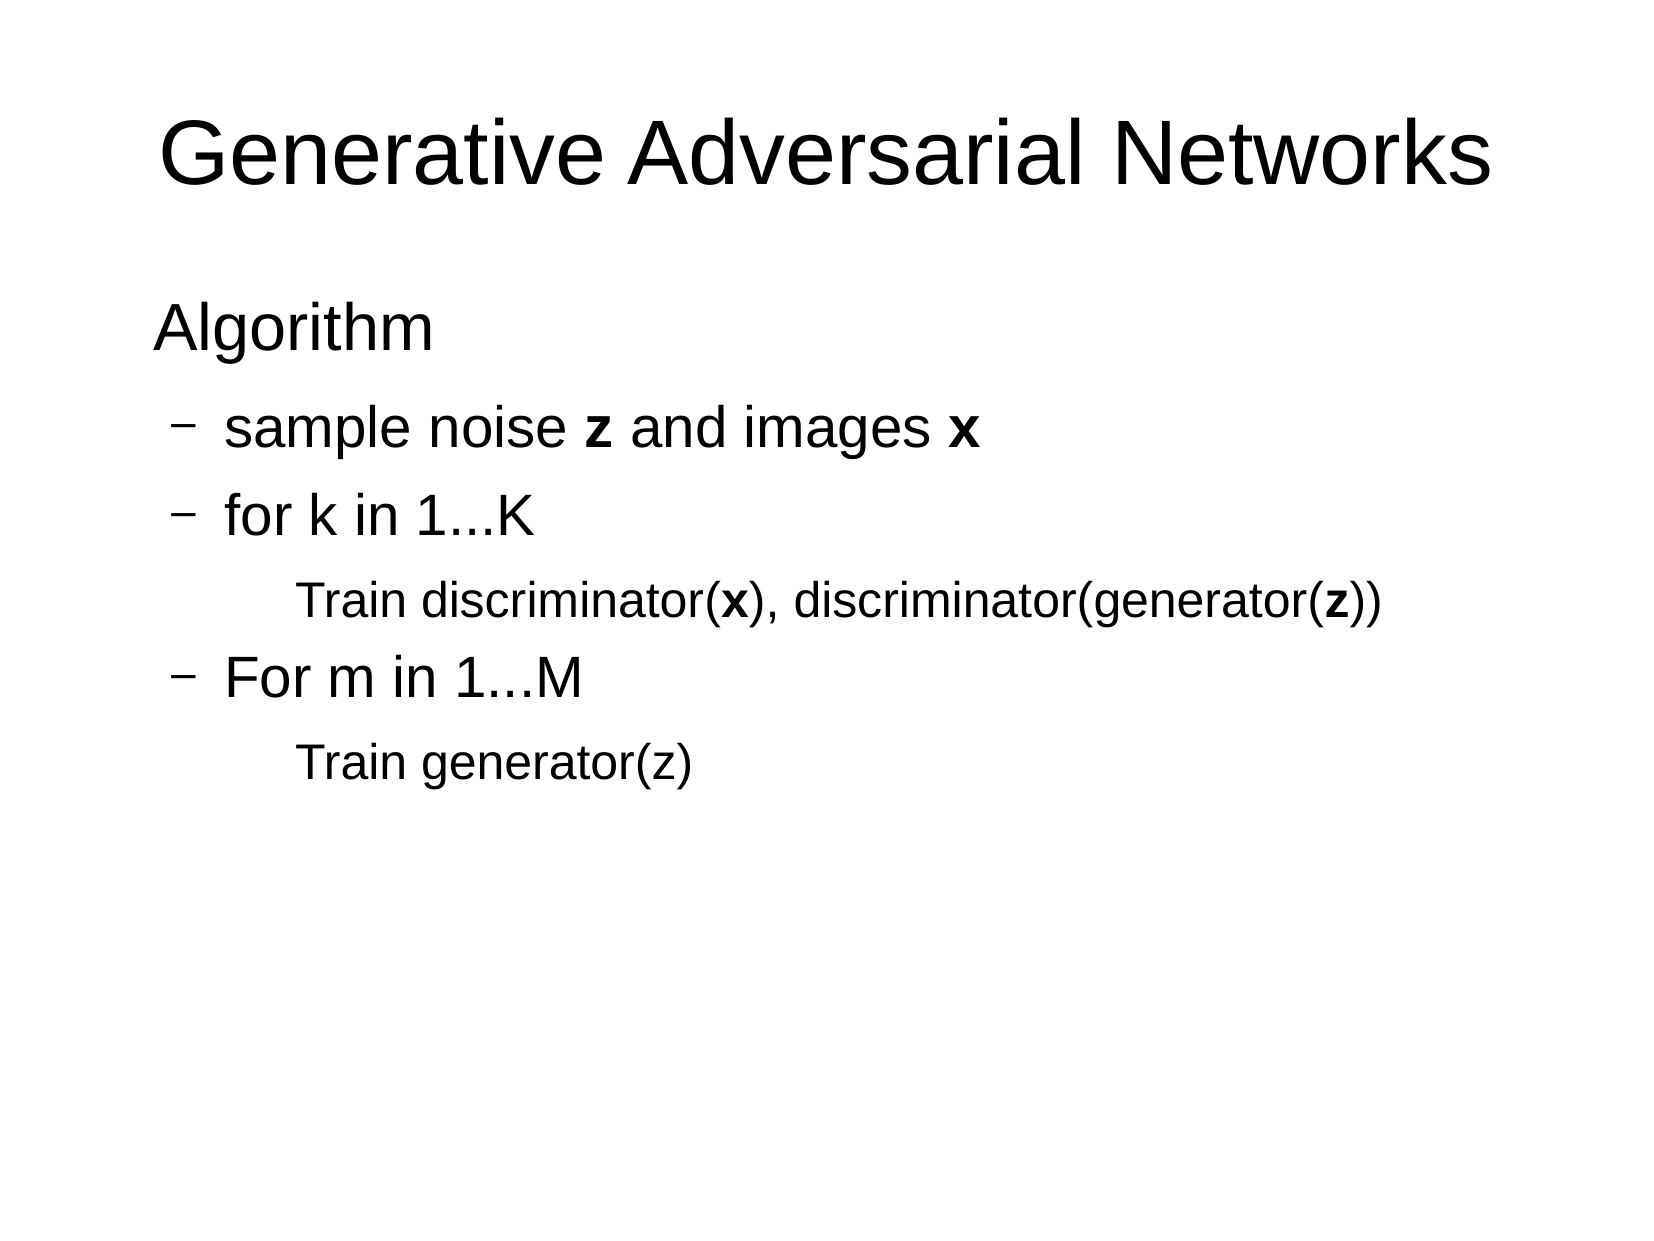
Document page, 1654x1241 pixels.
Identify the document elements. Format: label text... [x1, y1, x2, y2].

list Algorithm sample noise z and images x for k in 1...K Train discriminator(x), discriminator(generator(z)) For m in 1...M Train generator(z) [82, 290, 1571, 1010]
title Generative Adversarial Networks [82, 49, 1571, 257]
